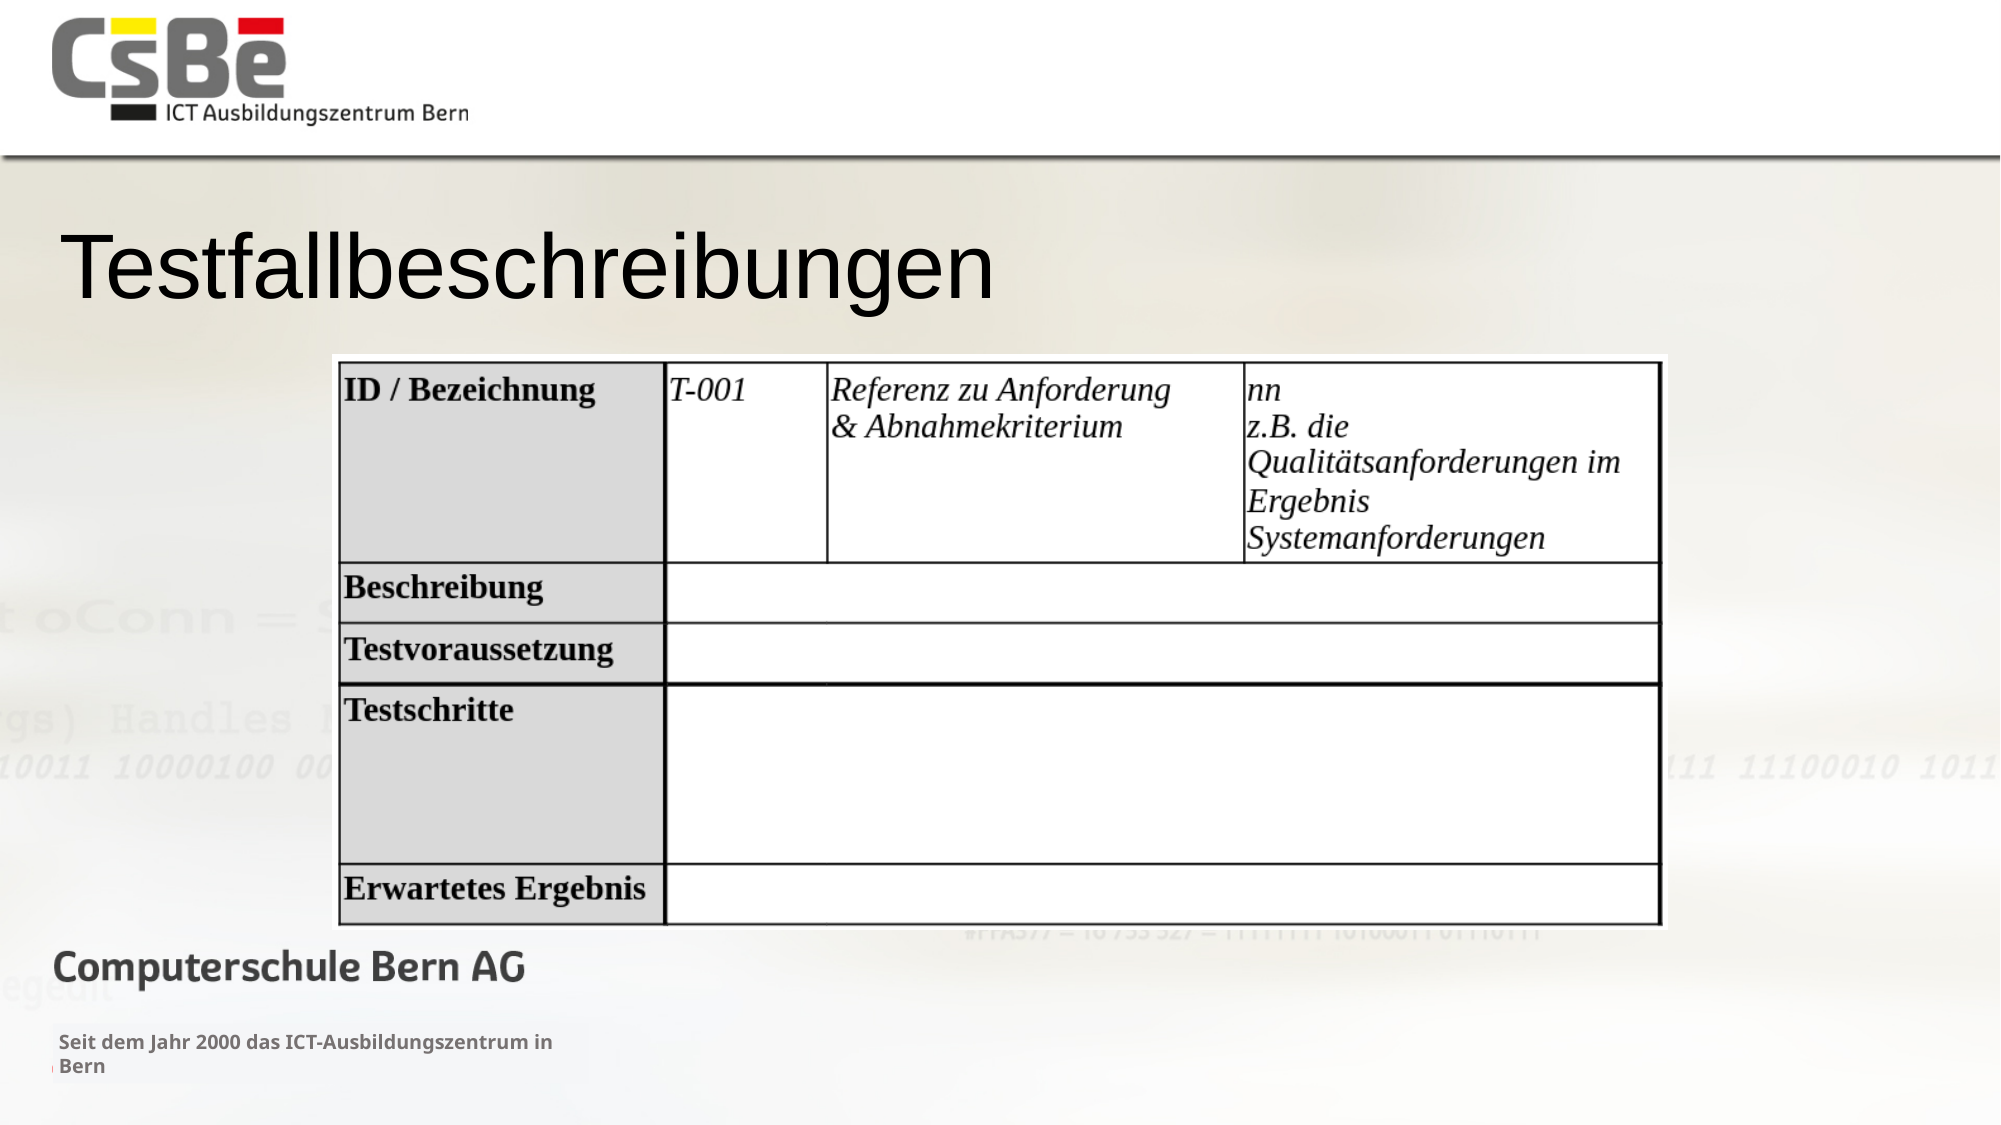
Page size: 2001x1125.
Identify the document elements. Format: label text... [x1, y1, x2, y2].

picture [0, 0, 2001, 1125]
list Testfallbeschreibungen [59, 206, 1920, 355]
